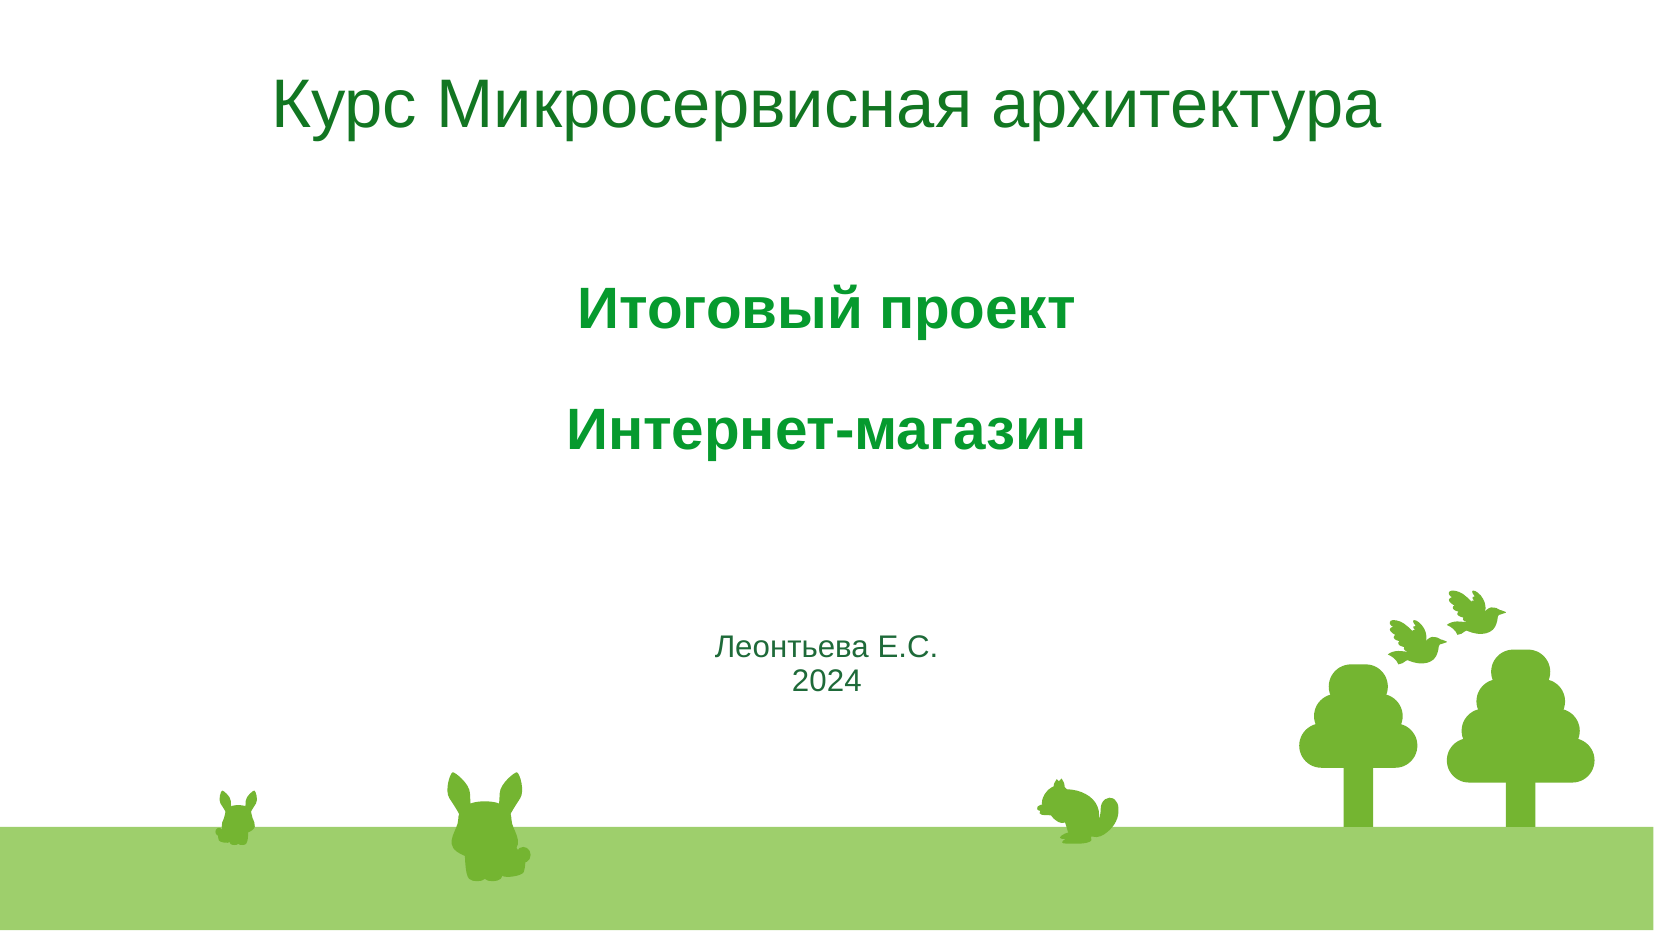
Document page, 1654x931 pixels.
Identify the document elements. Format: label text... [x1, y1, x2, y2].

subtitle Итоговый проект Интернет-магазин Леонтьева Е.С. 2024 [88, 206, 1565, 768]
title Курс Микросервисная архитектура [88, 29, 1565, 178]
